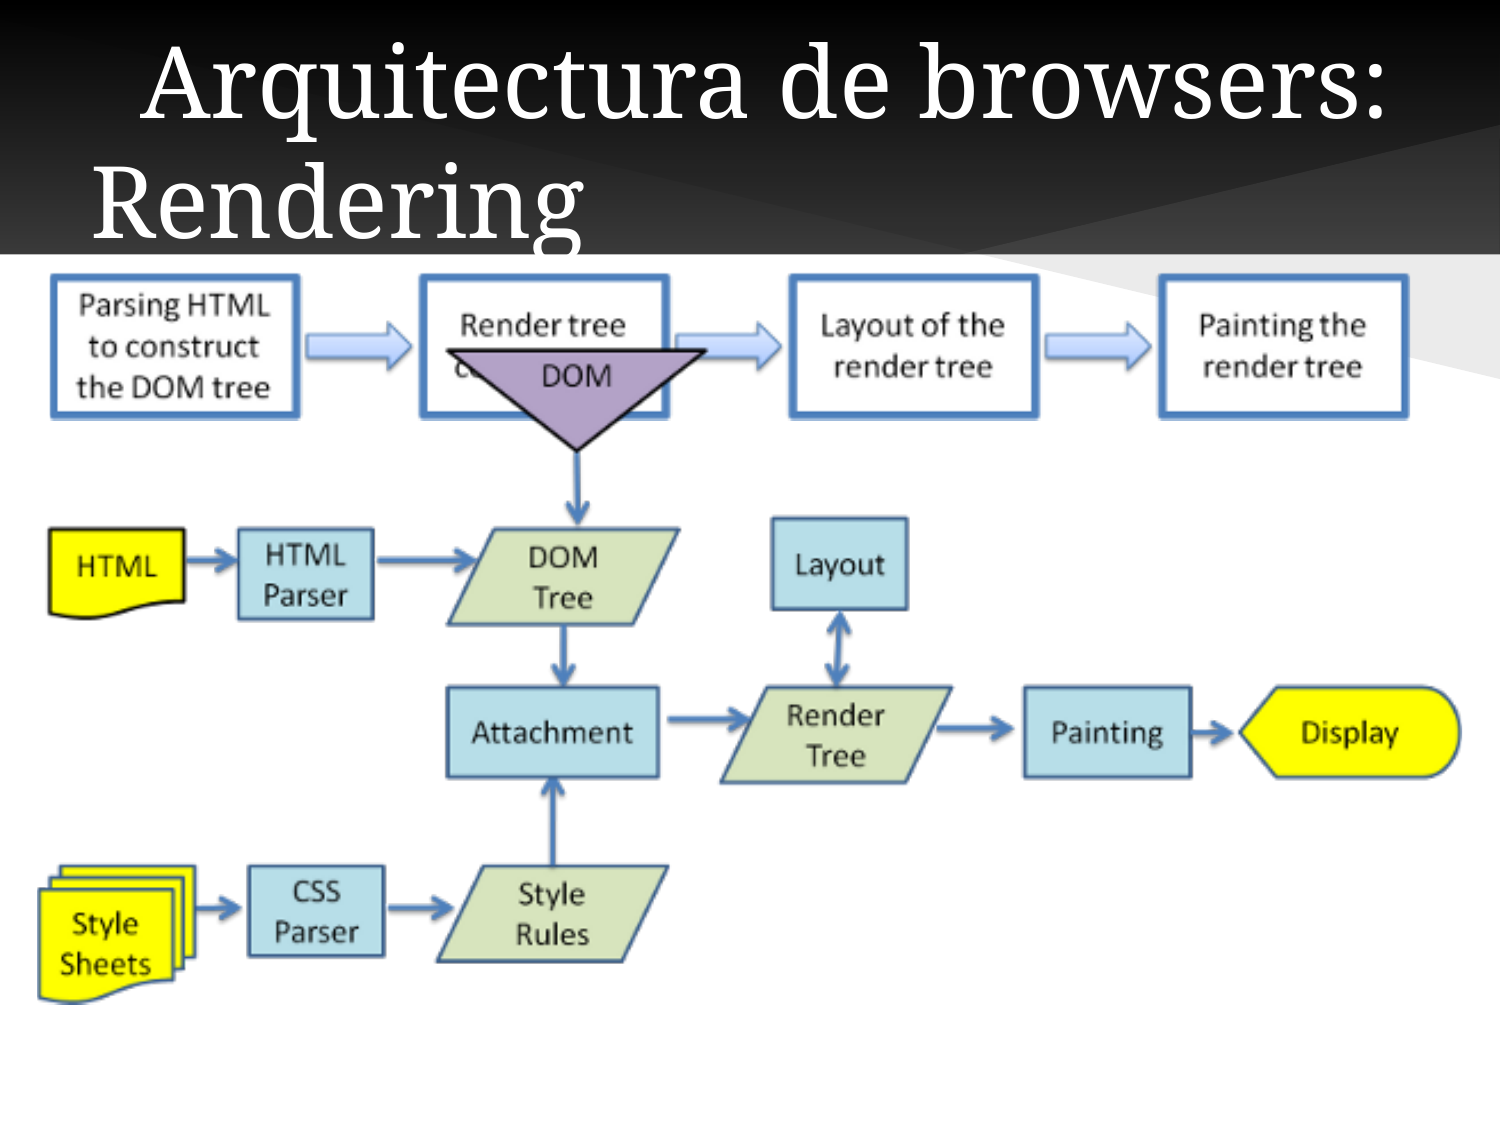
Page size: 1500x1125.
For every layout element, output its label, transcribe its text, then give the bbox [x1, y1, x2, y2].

text_box [37, 272, 1463, 1005]
title Arquitectura de browsers: Rendering [75, 45, 1425, 233]
